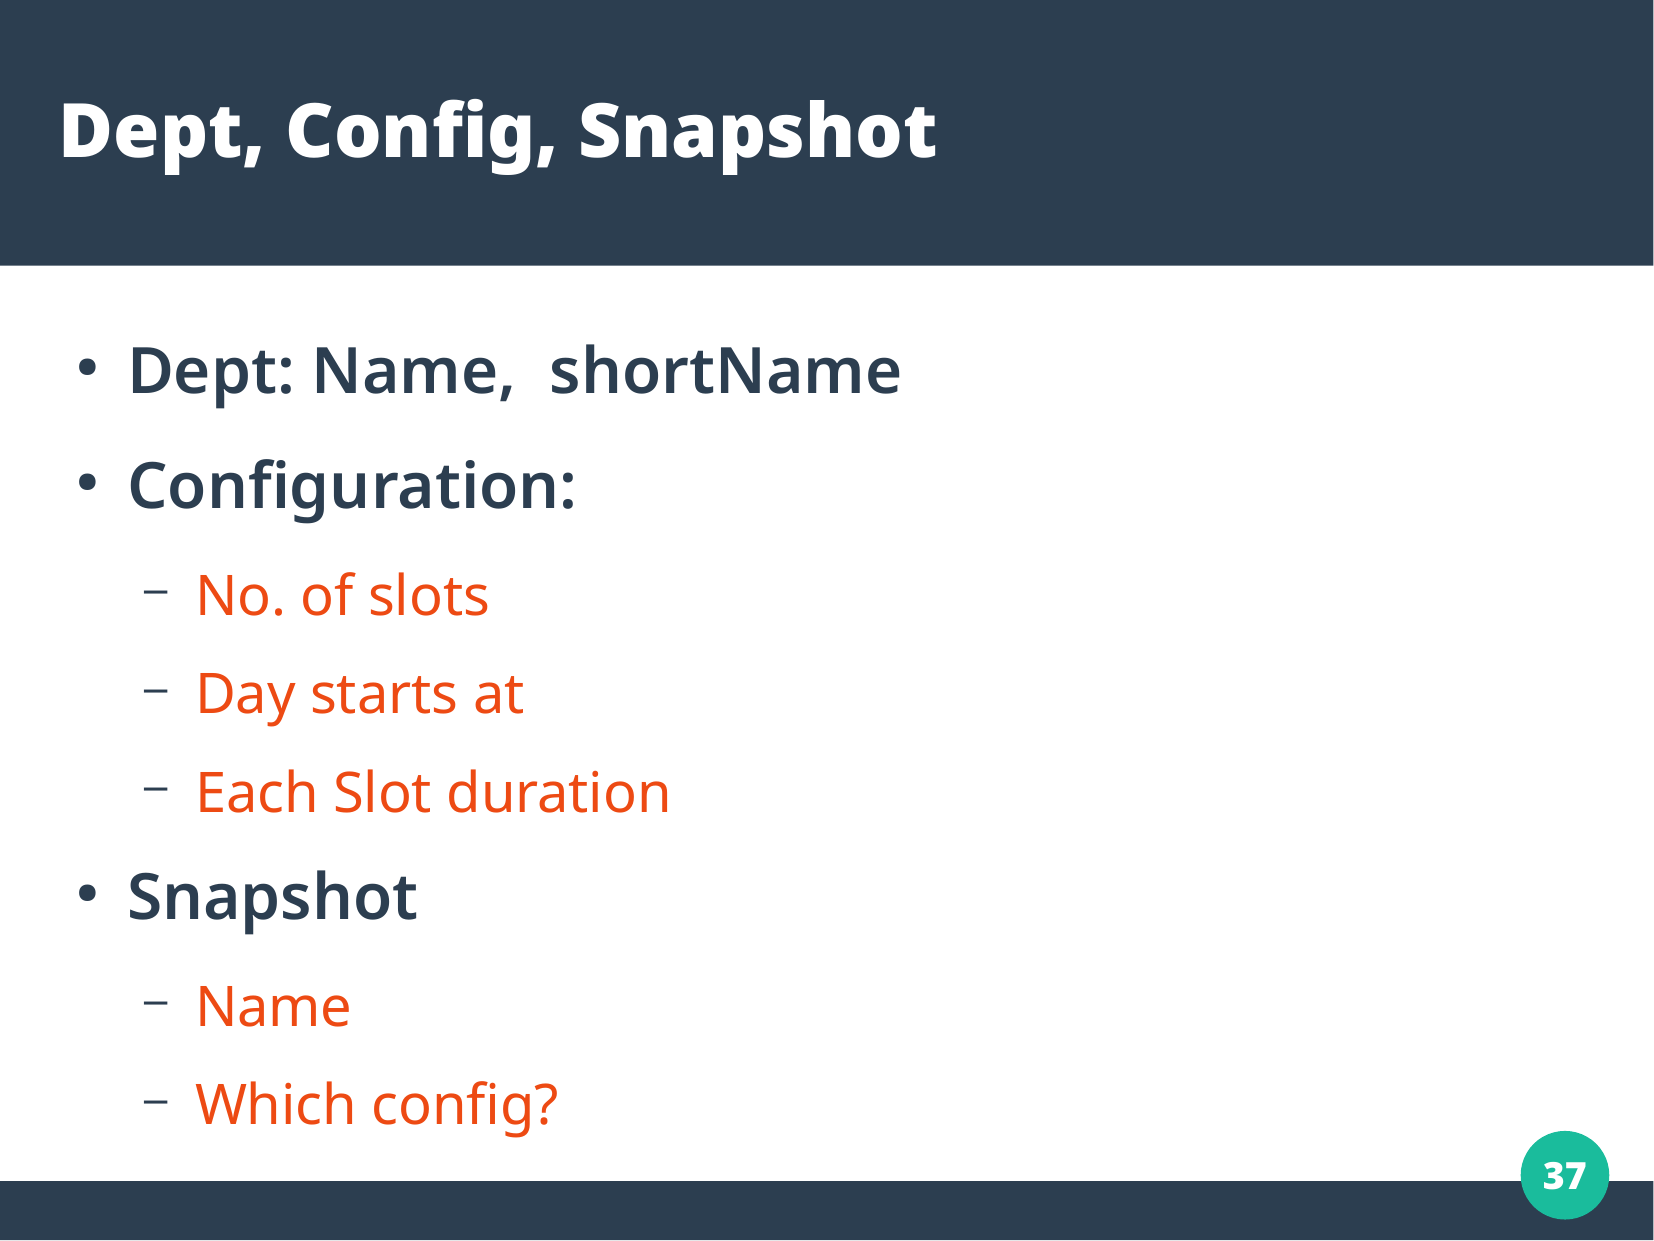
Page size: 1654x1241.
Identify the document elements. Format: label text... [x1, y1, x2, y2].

title Dept, Config, Snapshot [59, 49, 1595, 207]
list Dept: Name, shortName Configuration: No. of slots Day starts at Each Slot duration Snapshot Name Which config? [59, 324, 1595, 1152]
